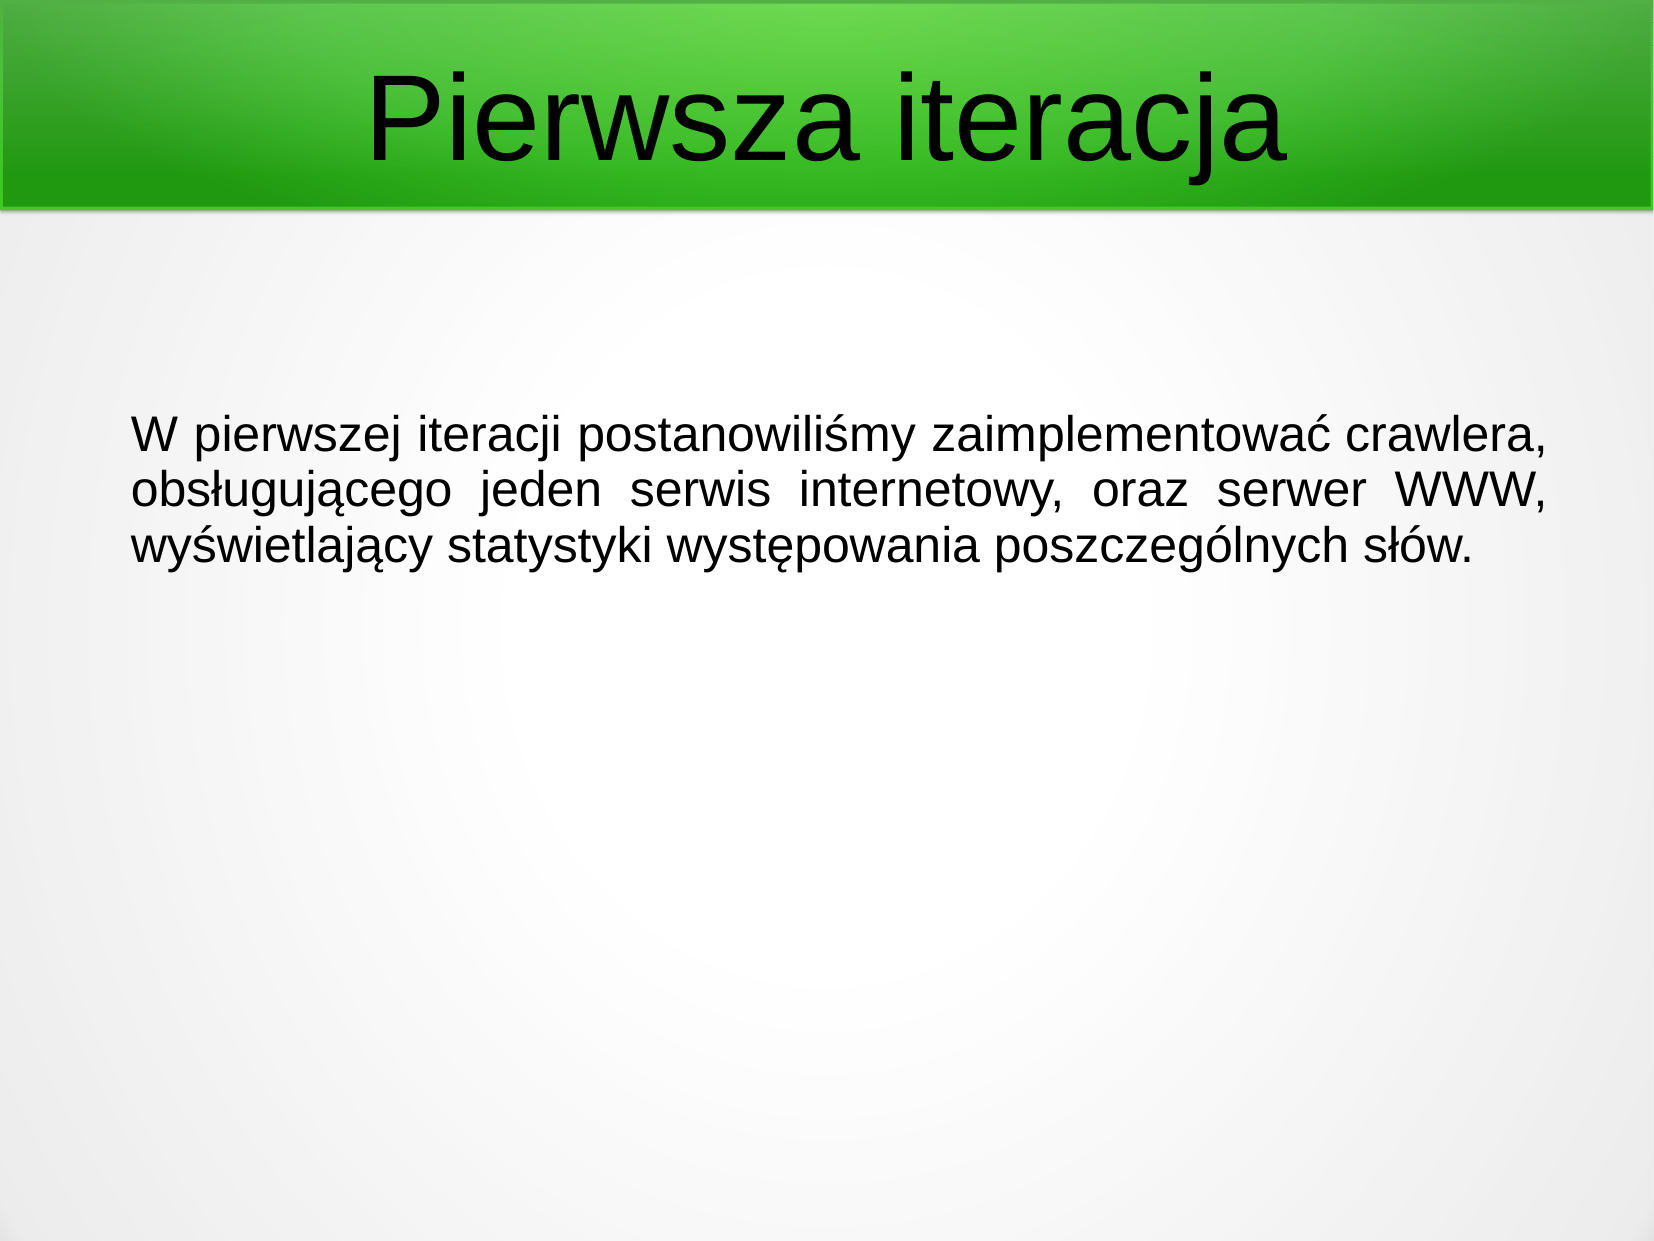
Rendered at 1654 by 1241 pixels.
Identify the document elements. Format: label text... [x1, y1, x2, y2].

list W pierwszej iteracji postanowiliśmy zaimplementować crawlera, obsługującego jeden serwis internetowy, oraz serwer WWW, wyświetlający statystyki występowania poszczególnych słów. [60, 405, 1549, 931]
title Pierwsza iteracja [82, 47, 1571, 189]
